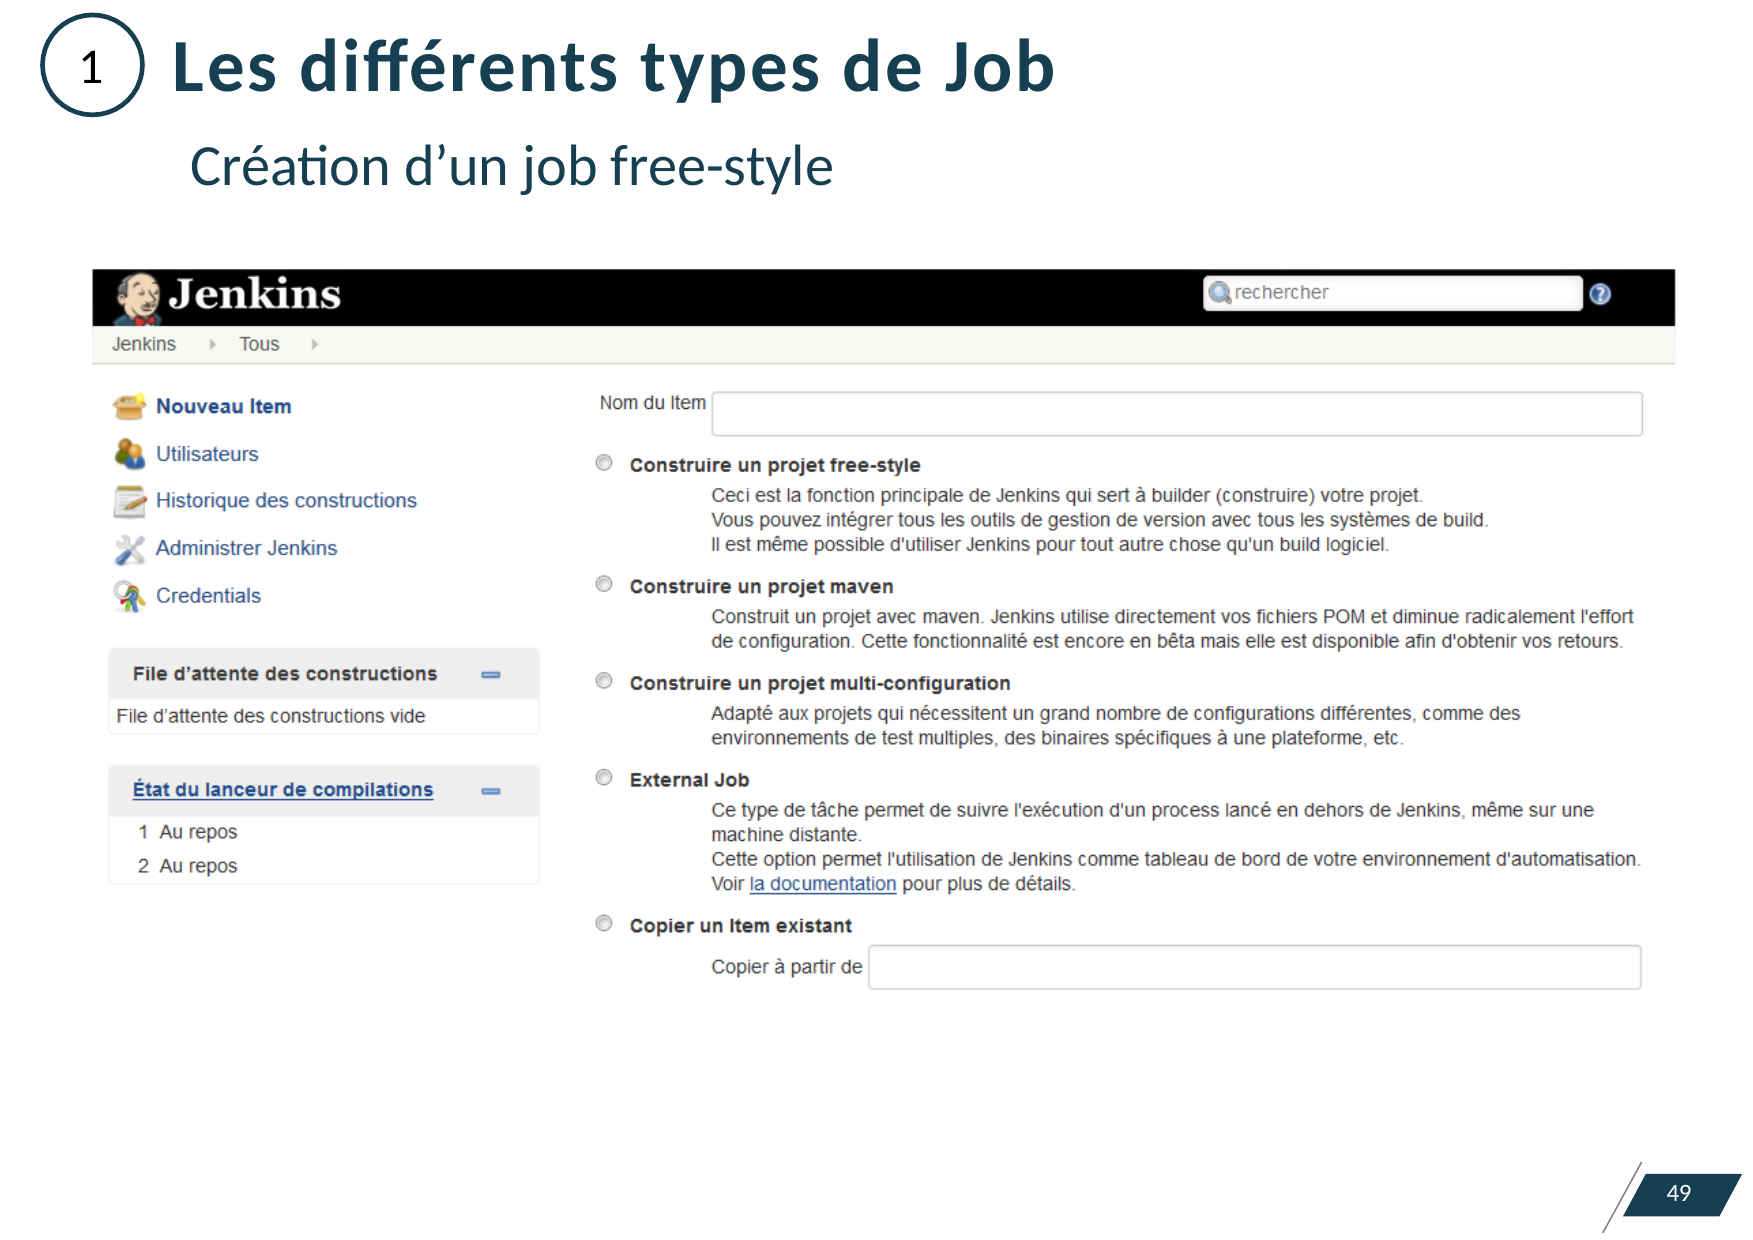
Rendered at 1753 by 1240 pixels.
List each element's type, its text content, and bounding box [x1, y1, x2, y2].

title Les différents types de Job [172, 16, 1580, 107]
text_box 1 [76, 31, 109, 94]
picture [92, 269, 1676, 1001]
text_box Création d’un job free-style [175, 119, 1052, 205]
text_box 49 [1638, 1169, 1707, 1215]
